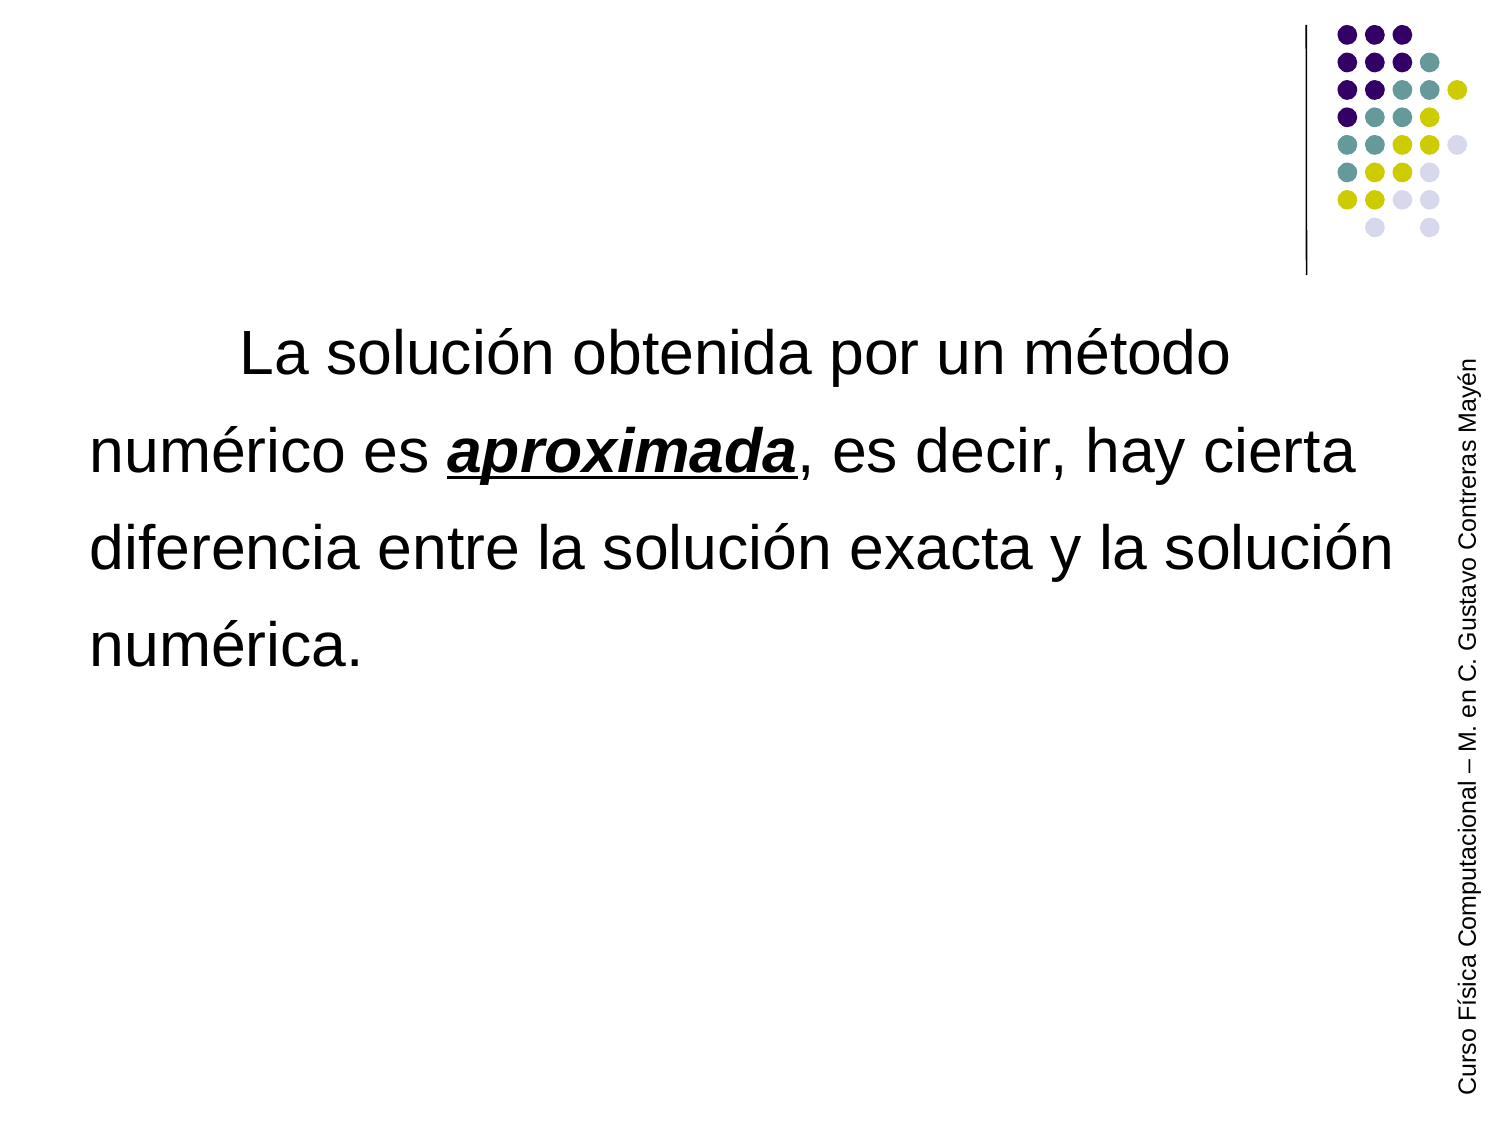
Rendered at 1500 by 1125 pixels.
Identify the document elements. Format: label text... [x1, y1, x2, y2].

text_box La solución obtenida por un método numérico es aproximada, es decir, hay cierta diferencia entre la solución exacta y la solución numérica. [75, 282, 1426, 1006]
